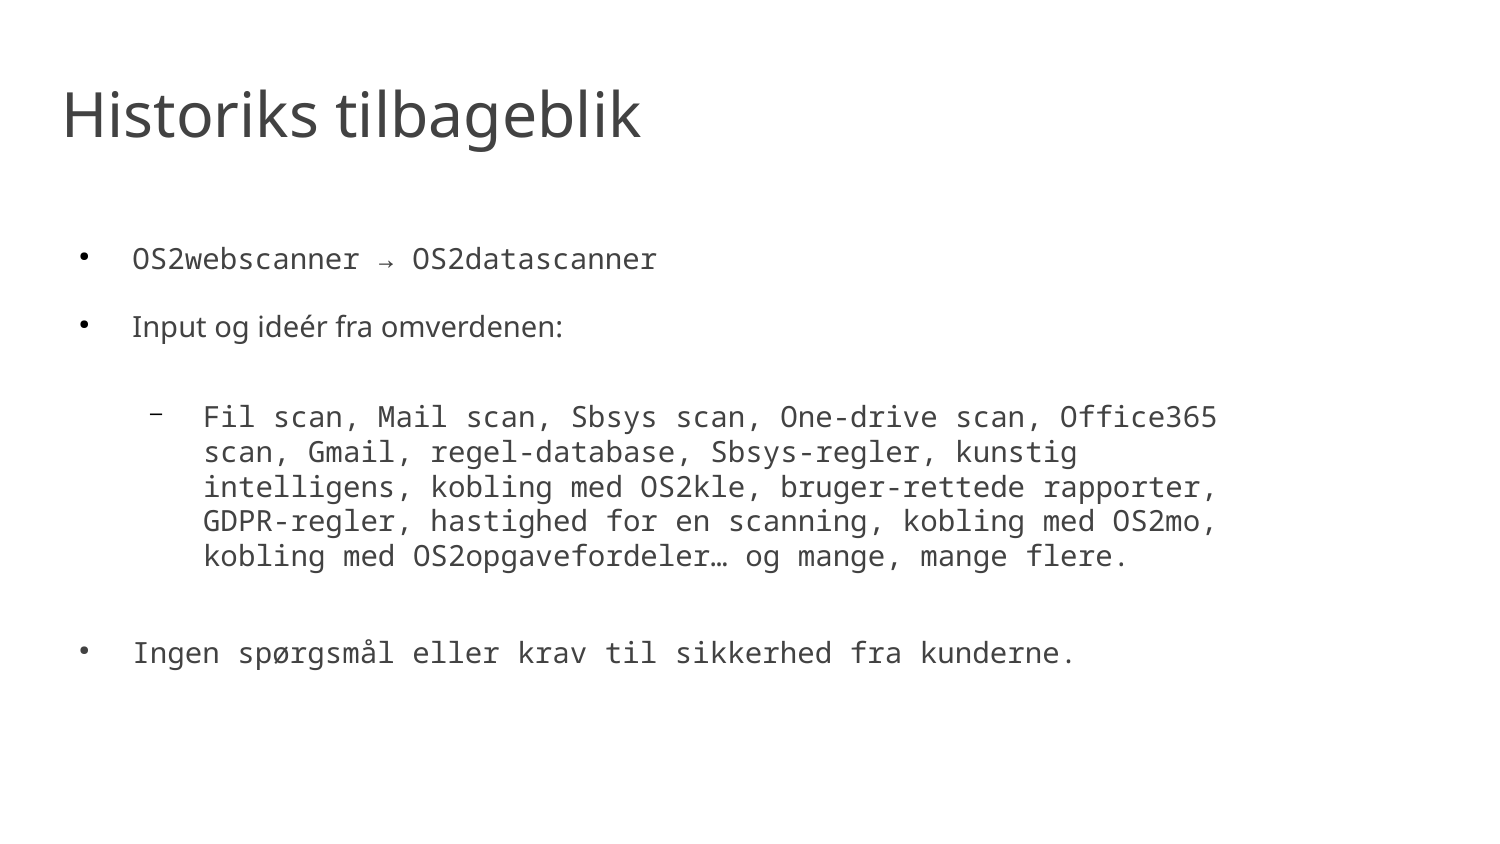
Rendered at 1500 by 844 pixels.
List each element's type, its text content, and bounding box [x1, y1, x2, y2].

title Historiks tilbageblik [46, 55, 1315, 165]
list OS2webscanner → OS2datascanner Input og ideér fra omverdenen: Fil scan, Mail scan, Sbsys scan, One-drive scan, Office365 scan, Gmail, regel-database, Sbsys-regler, kunstig intelligens, kobling med OS2kle, bruger-rettede rapporter, GDPR-regler, hastighed for en scanning, kobling med OS2mo, kobling med OS2opgavefordeler… og mange, mange flere. Ingen spørgsmål eller krav til sikkerhed fra kunderne. [46, 225, 1315, 627]
